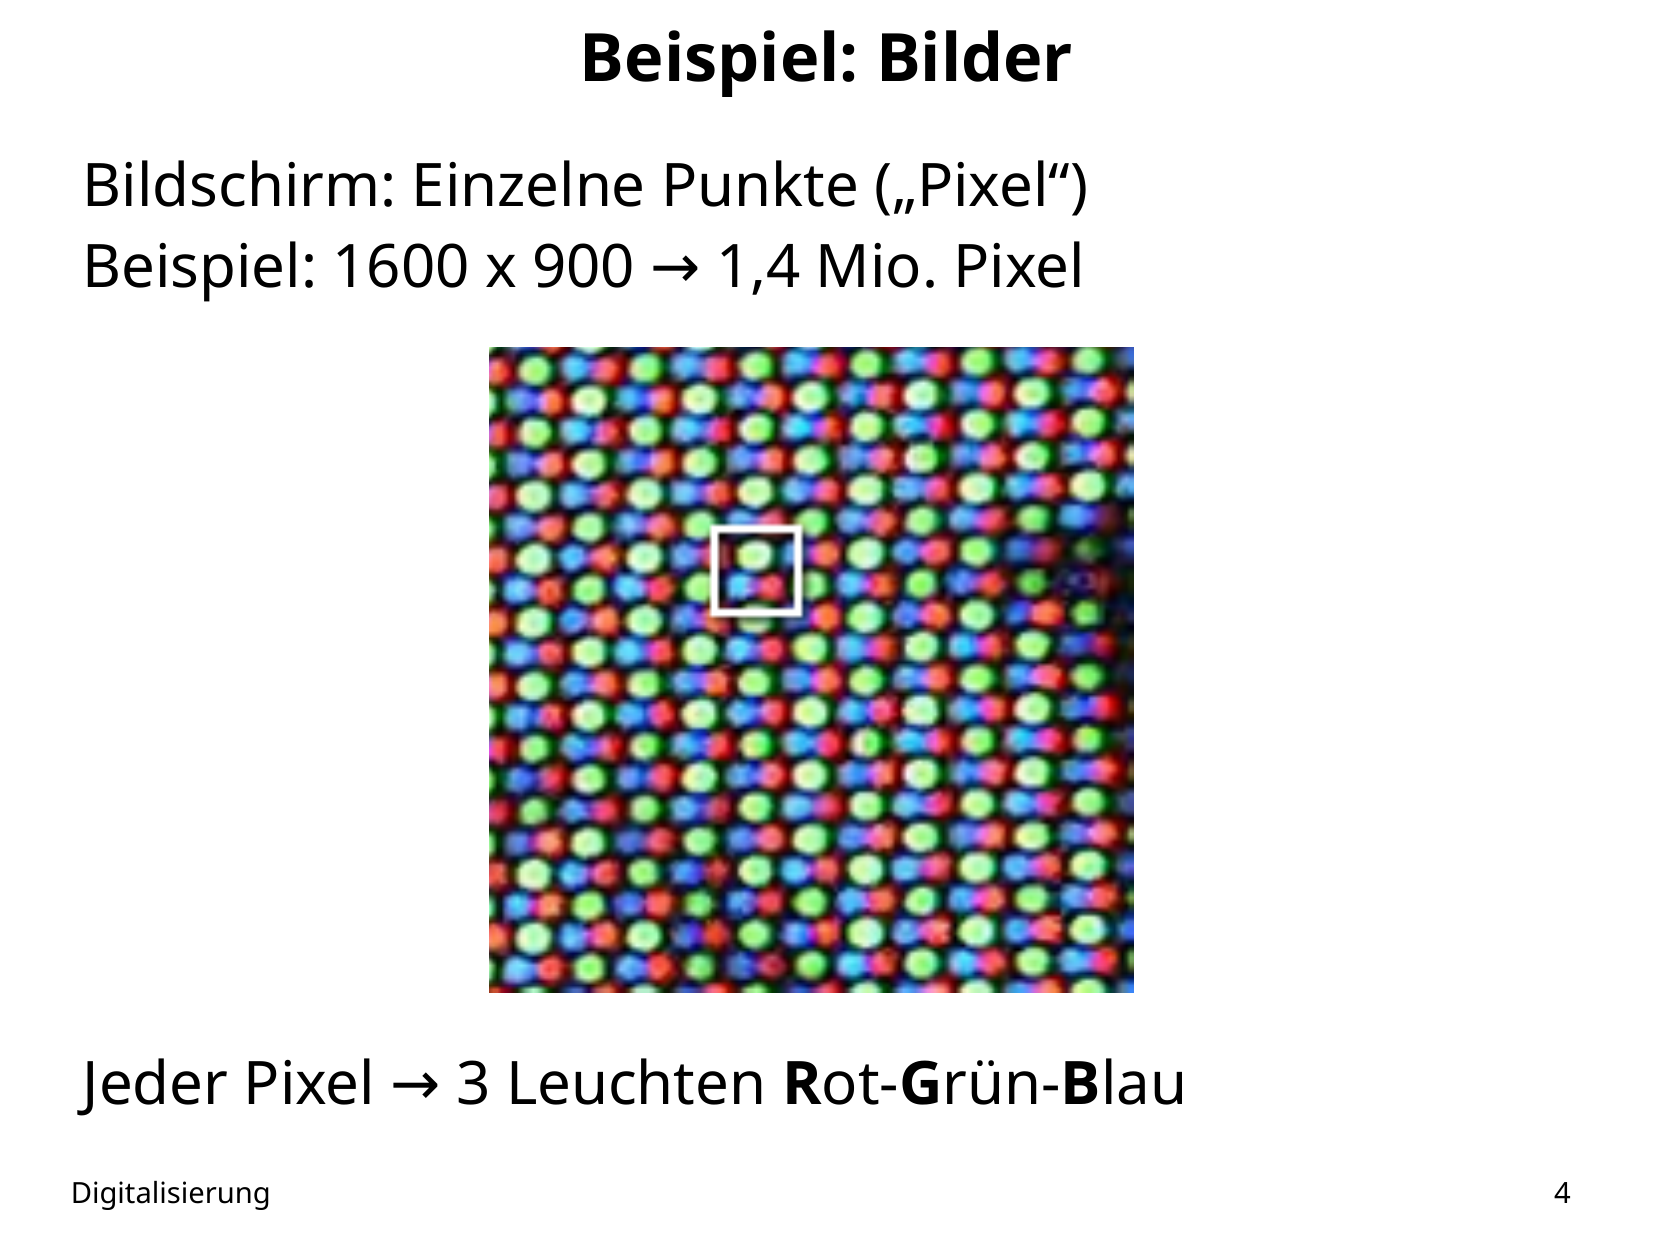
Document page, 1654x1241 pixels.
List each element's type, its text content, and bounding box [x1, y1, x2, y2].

title Beispiel: Bilder [0, 5, 1654, 107]
picture [489, 347, 1134, 993]
list Bildschirm: Einzelne Punkte („Pixel“) Beispiel: 1600 x 900 → 1,4 Mio. Pixel Jeder Pixel → 3 Leuchten Rot-Grün-Blau [82, 141, 1571, 1134]
